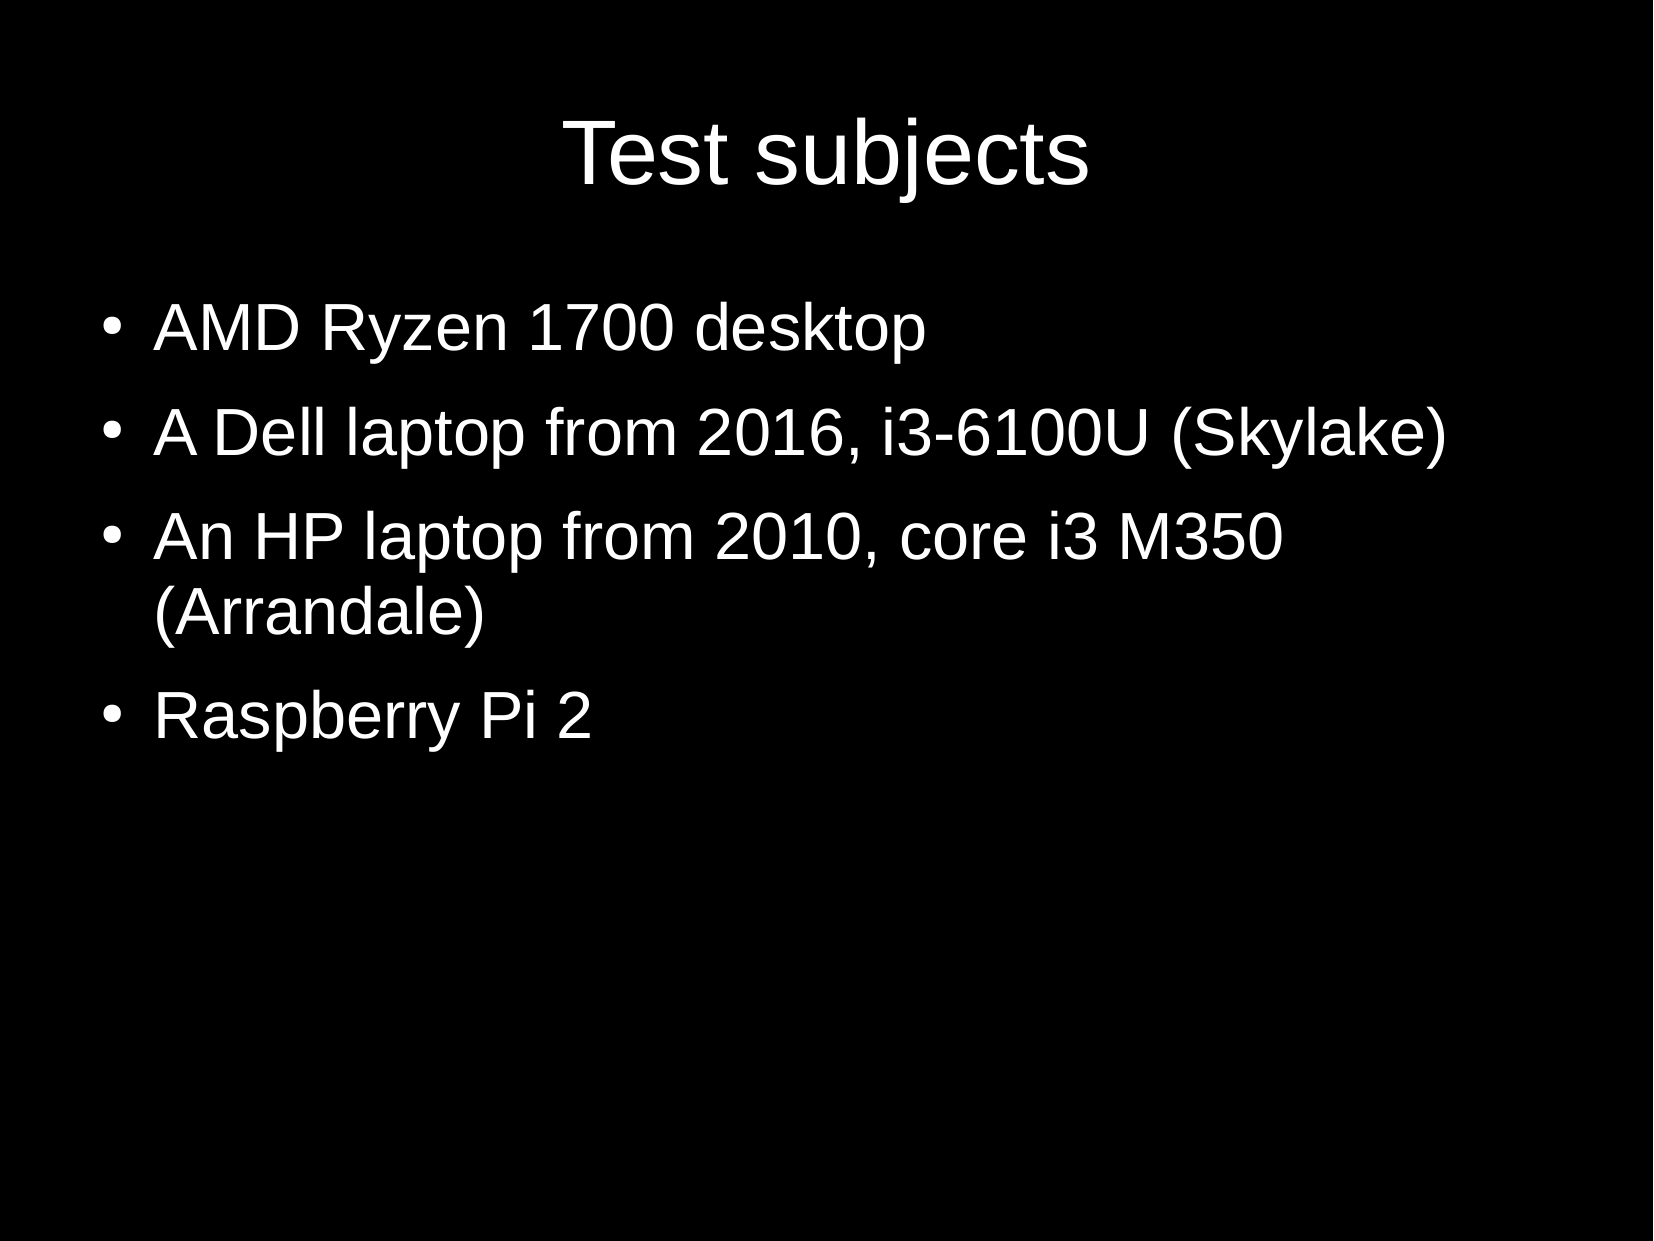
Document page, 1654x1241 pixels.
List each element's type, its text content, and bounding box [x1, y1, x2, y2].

list AMD Ryzen 1700 desktop A Dell laptop from 2016, i3-6100U (Skylake) An HP laptop from 2010, core i3 M350 (Arrandale) Raspberry Pi 2 [82, 290, 1571, 1010]
title Test subjects [82, 49, 1571, 257]
